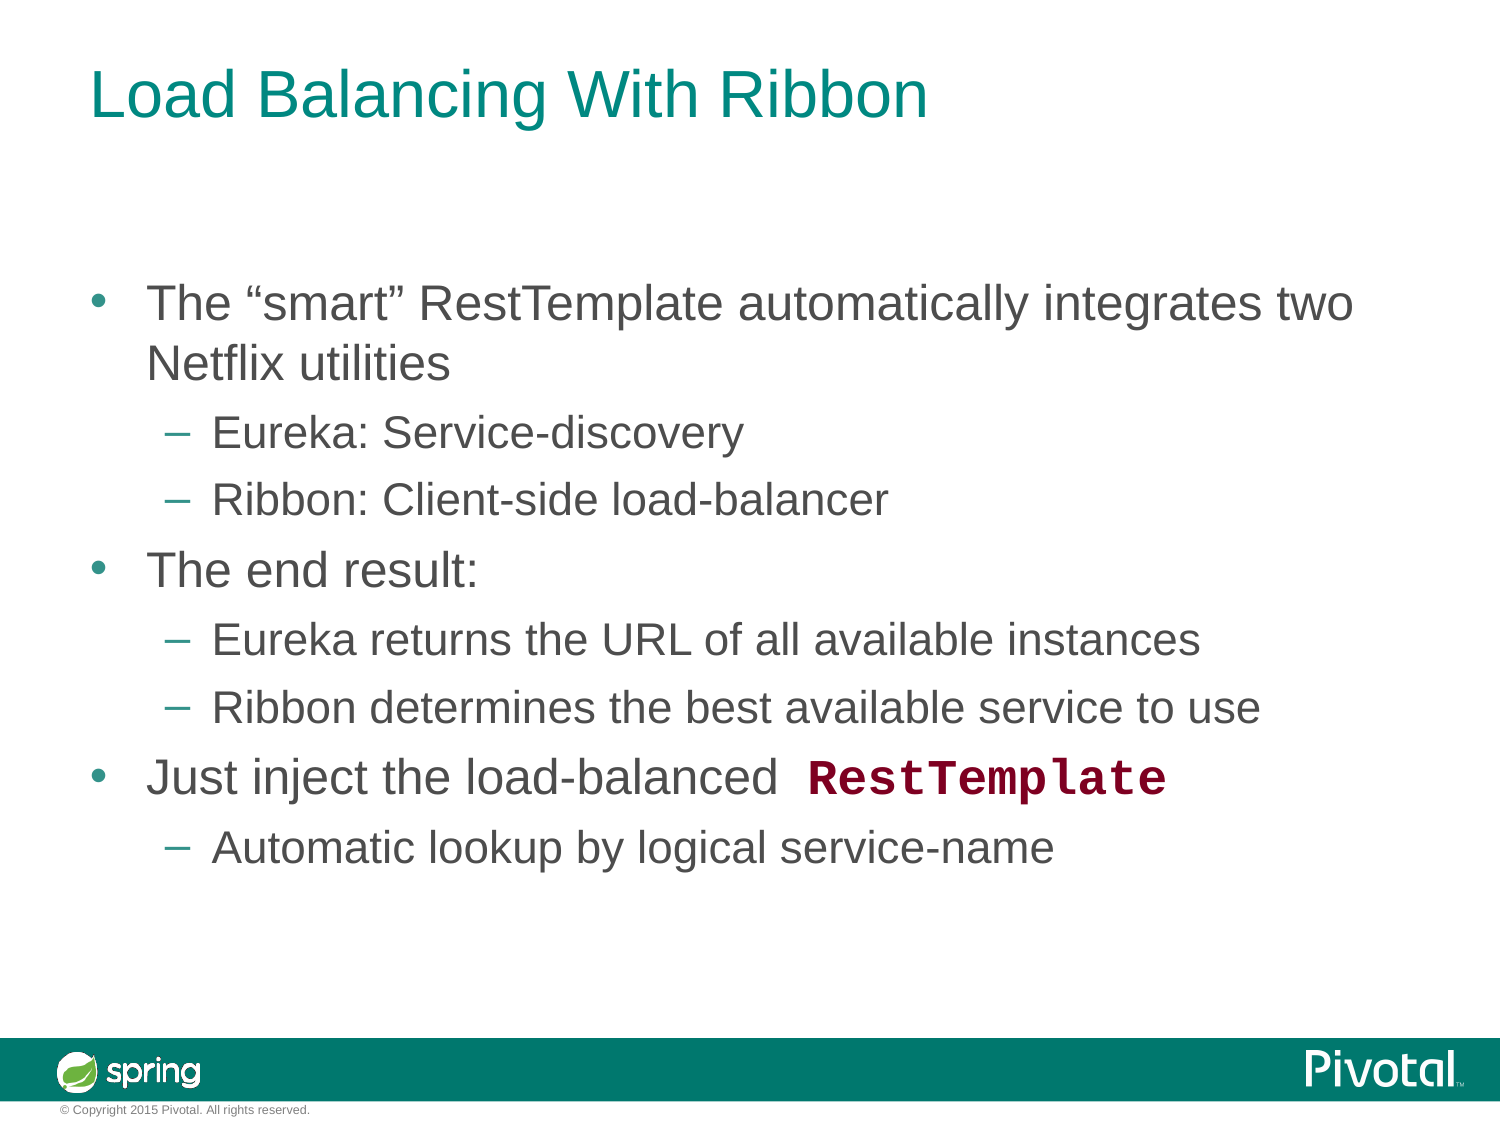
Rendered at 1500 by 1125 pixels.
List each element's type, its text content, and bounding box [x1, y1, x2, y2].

picture [32, 1041, 210, 1103]
list The “smart” RestTemplate automatically integrates two Netflix utilities Eureka: Service-discovery Ribbon: Client-side load-balancer The end result: Eureka returns the URL of all available instances Ribbon determines the best available service to use Just inject the load-balanced RestTemplate Automatic lookup by logical service-name [75, 262, 1426, 1013]
title Load Balancing With Ribbon [75, 37, 1426, 225]
picture [1306, 1050, 1464, 1087]
